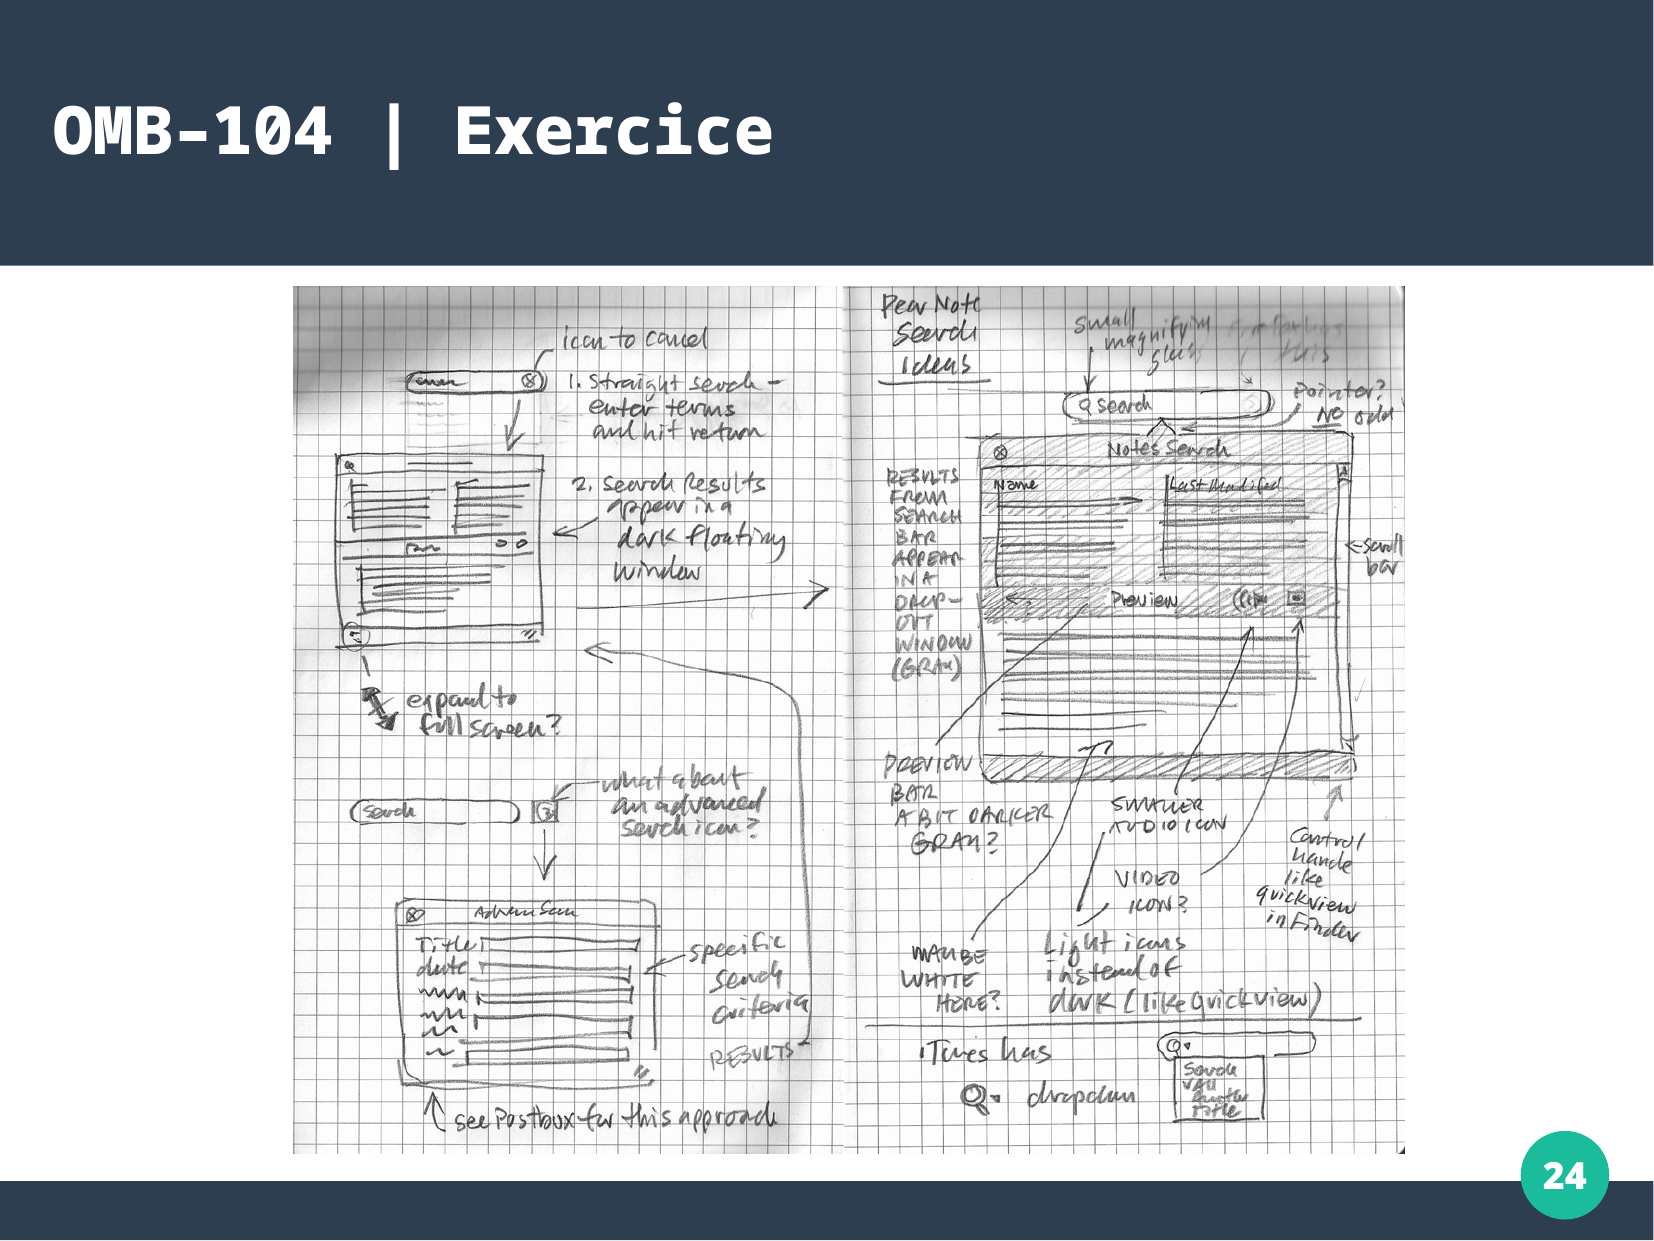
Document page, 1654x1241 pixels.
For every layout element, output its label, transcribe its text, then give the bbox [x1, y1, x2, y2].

title OMB–104 | Exercice [54, 49, 1590, 207]
picture [293, 286, 1405, 1154]
